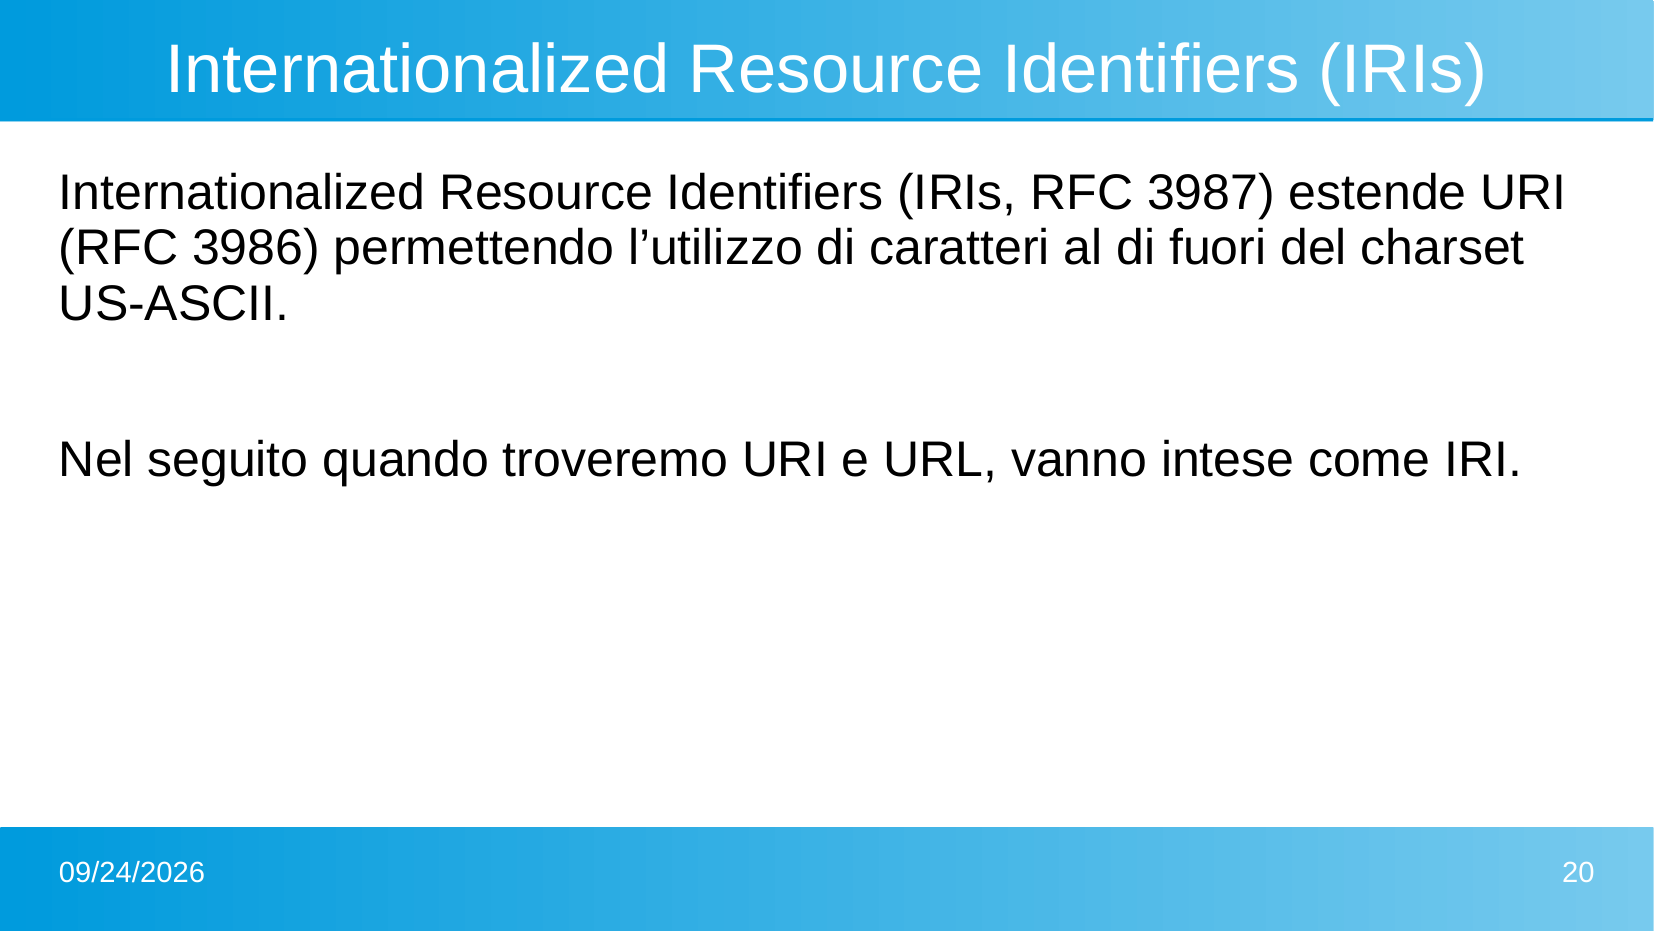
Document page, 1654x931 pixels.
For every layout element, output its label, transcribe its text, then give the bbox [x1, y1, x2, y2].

title Internationalized Resource Identifiers (IRIs) [59, 29, 1595, 108]
list Internationalized Resource Identifiers (IRIs, RFC 3987) estende URI (RFC 3986) permettendo l’utilizzo di caratteri al di fuori del charset US-ASCII. Nel seguito quando troveremo URI e URL, vanno intese come IRI. [59, 163, 1595, 287]
